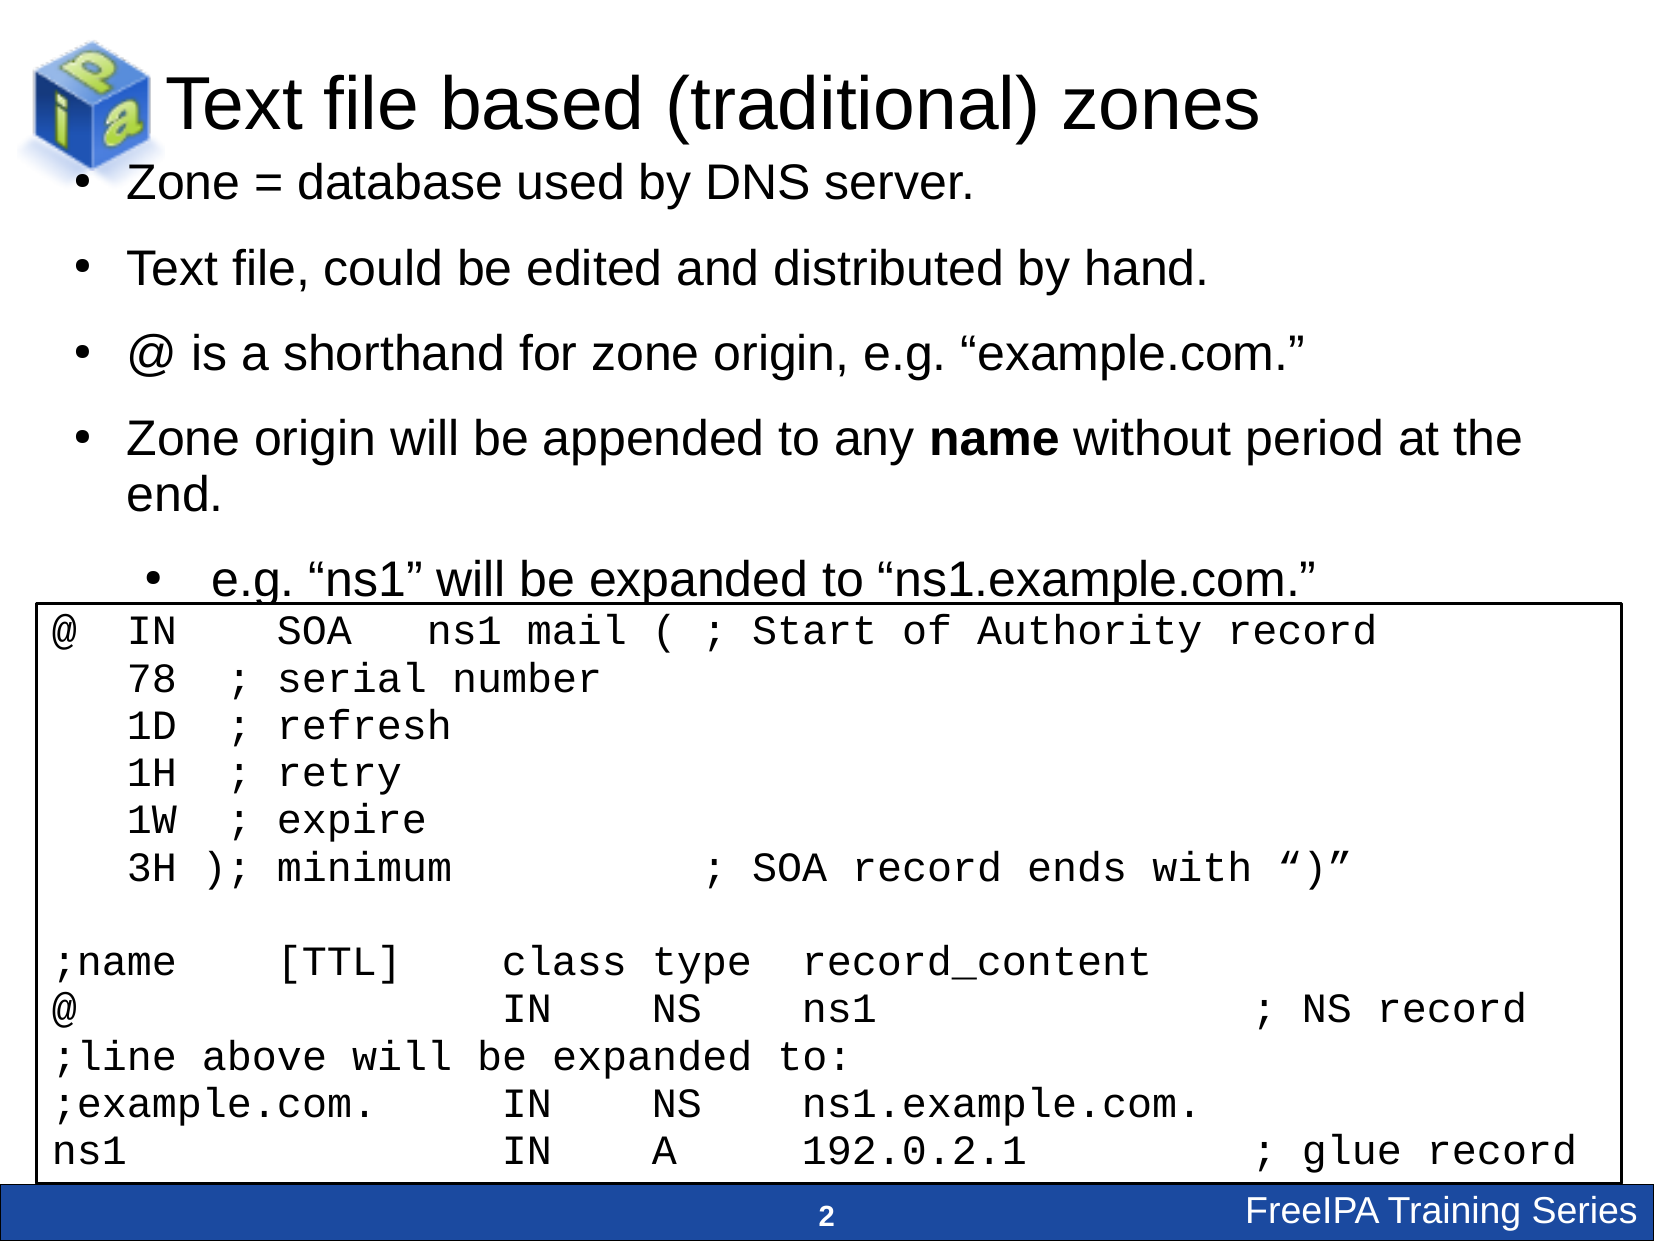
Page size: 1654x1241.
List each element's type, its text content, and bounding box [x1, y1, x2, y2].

list Zone = database used by DNS server. Text file, could be edited and distributed by hand. @ is a shorthand for zone origin, e.g. “example.com.” Zone origin will be appended to any name without period at the end. e.g. “ns1” will be expanded to “ns1.example.com.” [55, 154, 1544, 603]
picture [17, 34, 165, 193]
text_box @ IN SOA ns1 mail ( ; Start of Authority record 78 ; serial number 1D ; refresh 1H ; retry 1W ; expire 3H ); minimum ; SOA record ends with “)” ;name [TTL] class type record_content @ IN NS ns1 ; NS record ;line above will be expanded to: ;example.com. IN NS ns1.example.com. ns1 IN A 192.0.2.1 ; glue record [36, 603, 1622, 1184]
title Text file based (traditional) zones [165, 0, 1654, 208]
